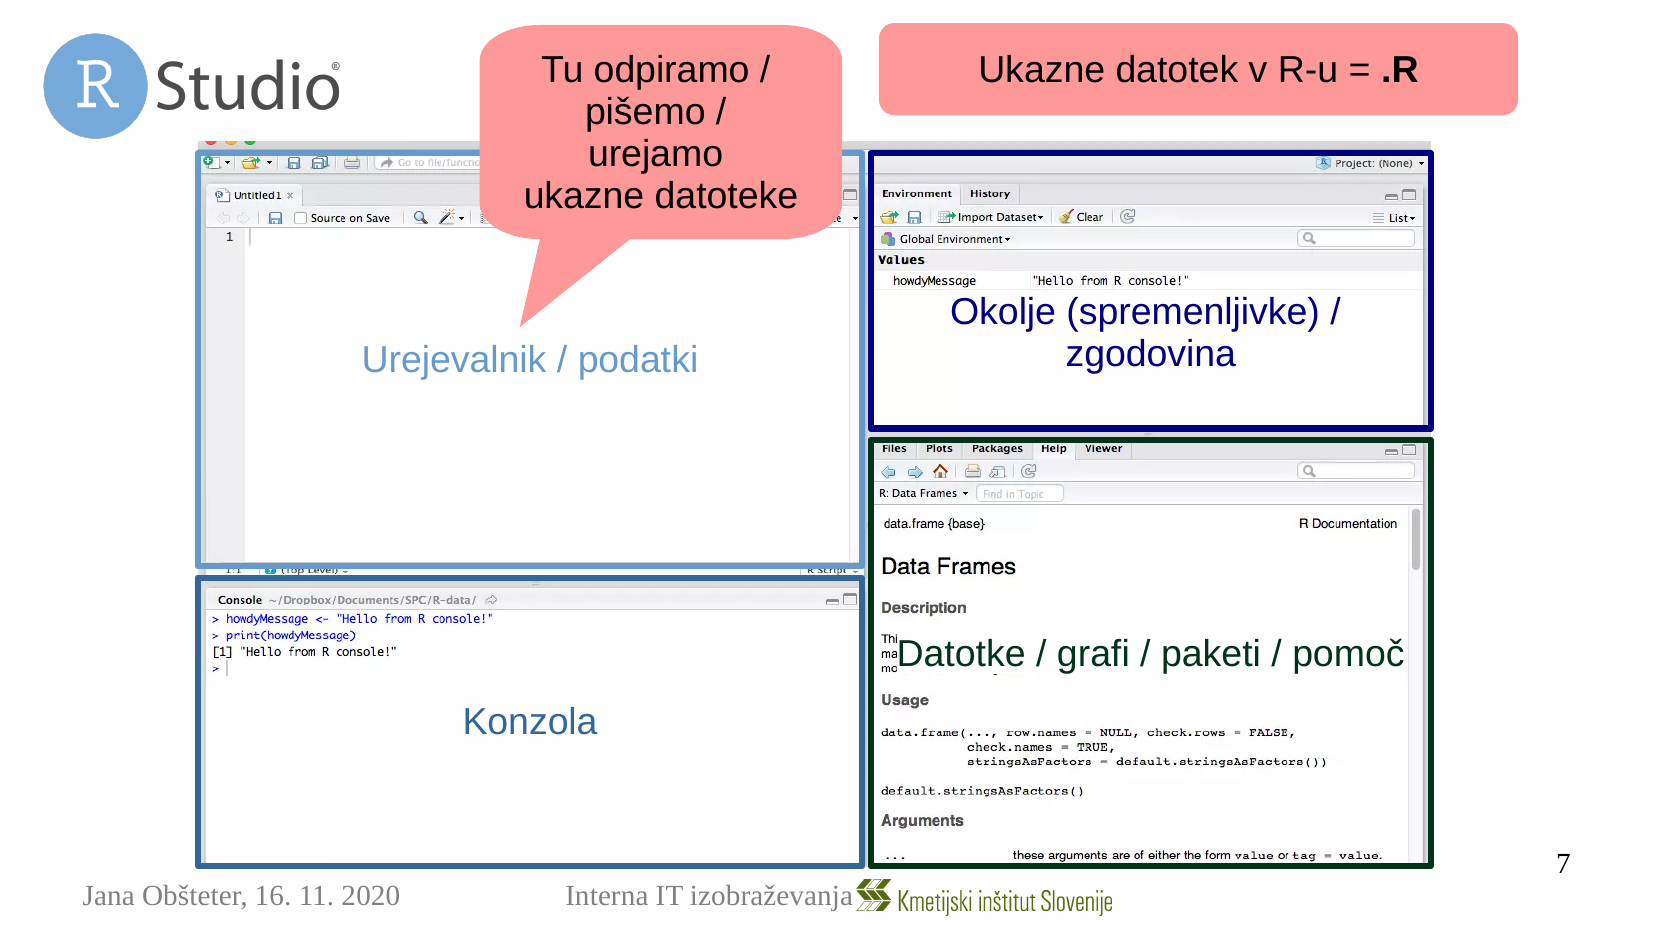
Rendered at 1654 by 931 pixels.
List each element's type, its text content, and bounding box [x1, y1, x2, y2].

picture [856, 879, 1112, 916]
picture [197, 141, 1431, 867]
picture [42, 33, 341, 139]
text_box Urejevalnik / podatki [197, 153, 863, 567]
text_box Okolje (spremenljivke) / zgodovina [870, 153, 1431, 429]
text_box Ukazne datotek v R-u = .R [878, 23, 1519, 116]
text_box Konzola [197, 577, 863, 866]
picture [197, 141, 479, 153]
text_box Datotke / grafi / paketi / pomoč [870, 440, 1431, 866]
text_box Tu odpiramo / pišemo / urejamo ukazne datoteke [479, 24, 843, 328]
